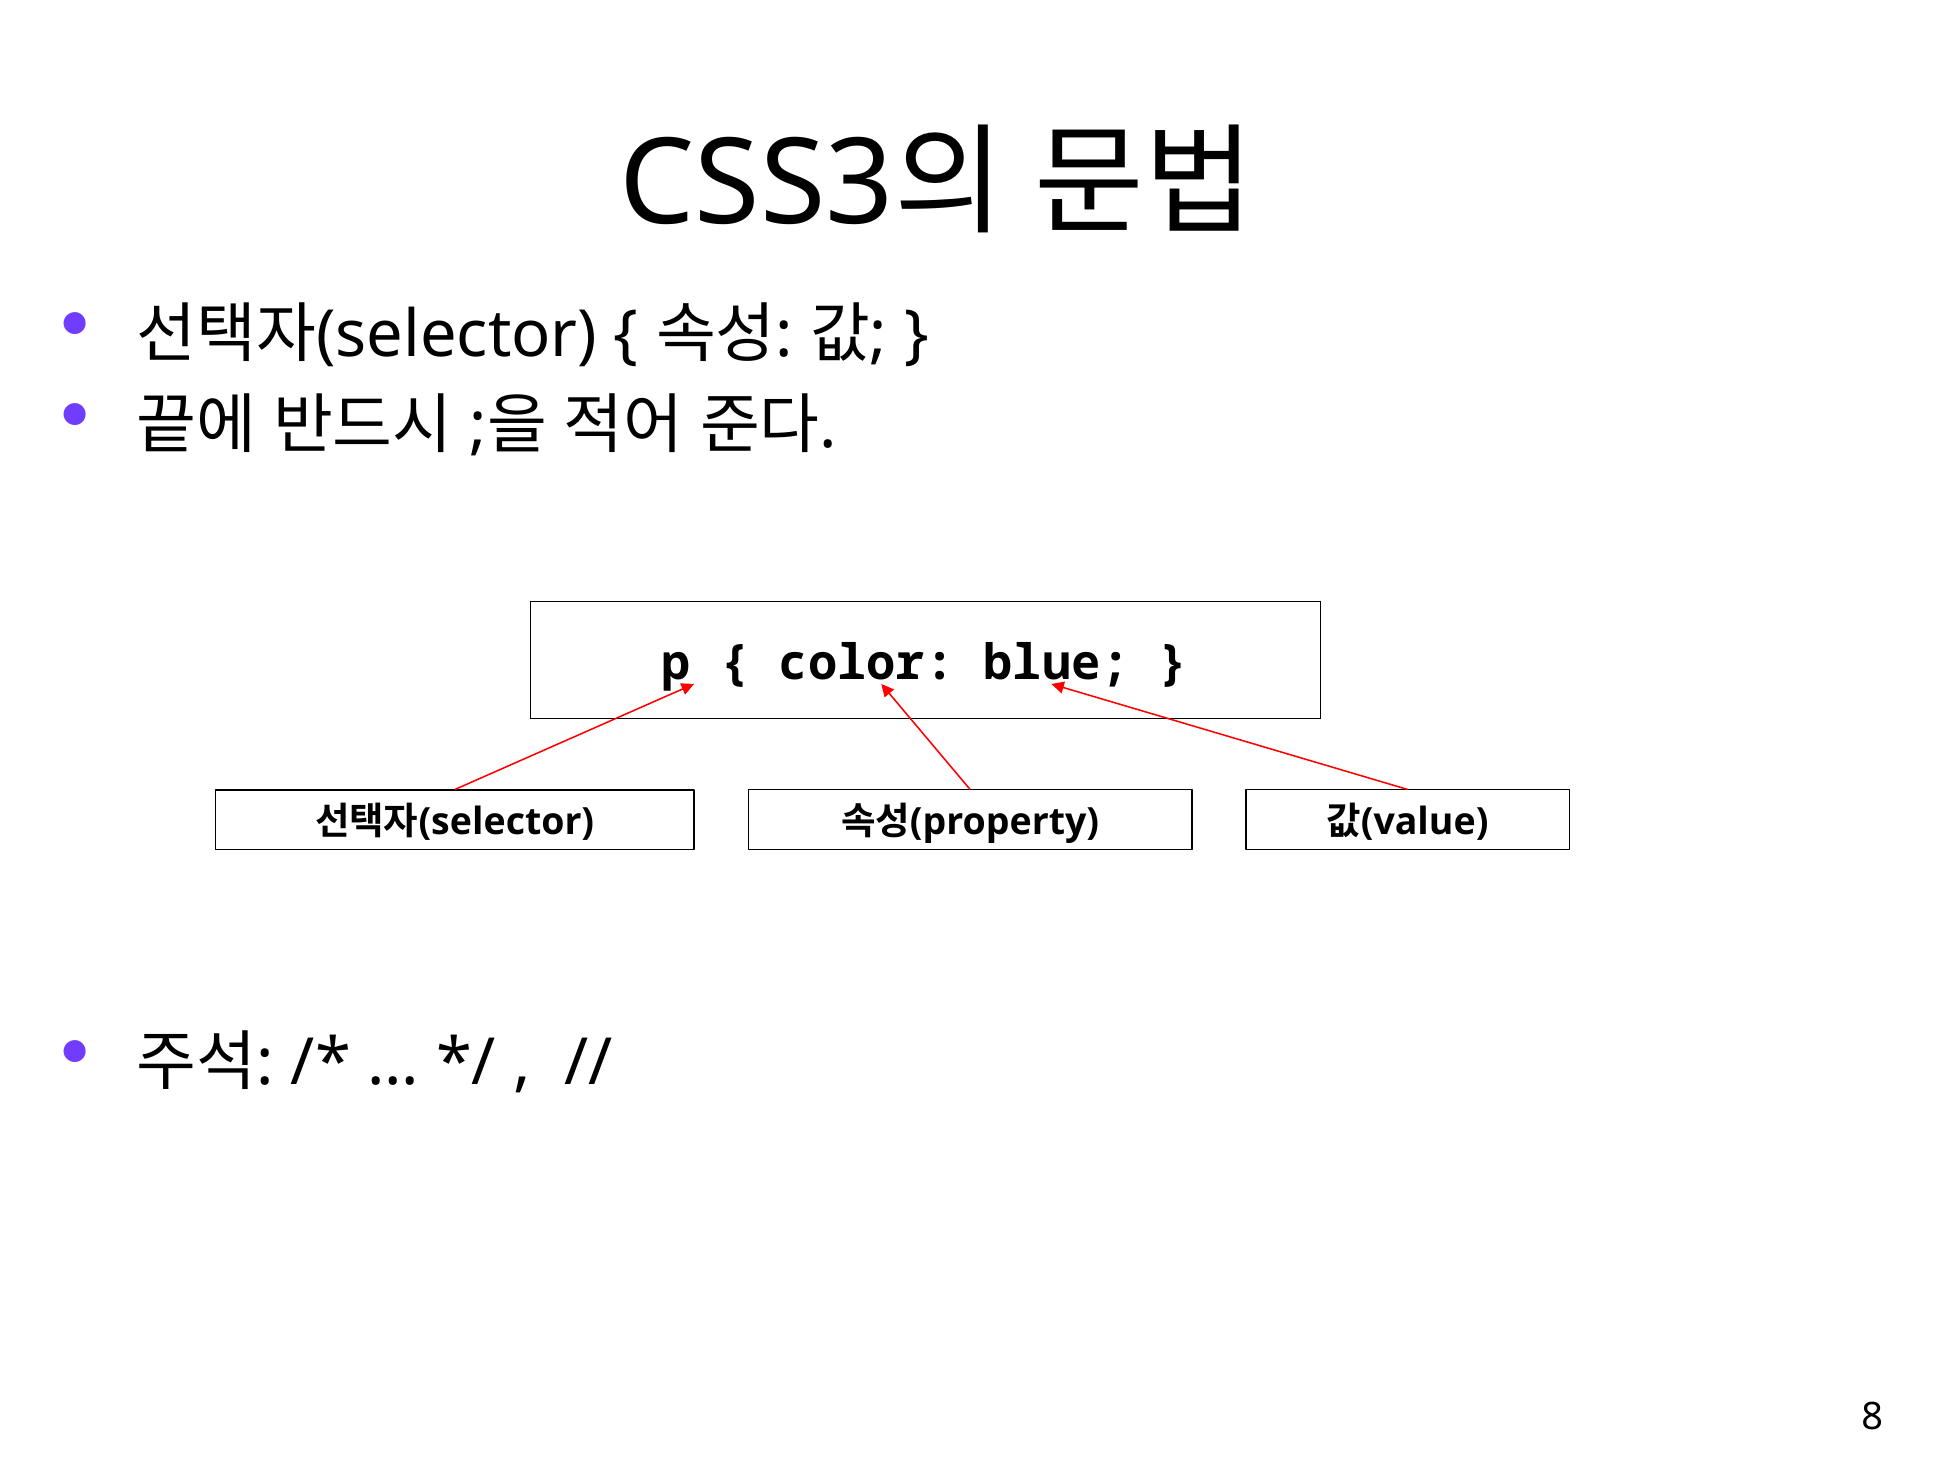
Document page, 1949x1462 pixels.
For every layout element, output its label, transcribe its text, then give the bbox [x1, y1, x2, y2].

text_box [881, 683, 971, 790]
text_box p { color: blue; } [530, 601, 1321, 719]
title CSS3의 문법 [156, 92, 1749, 255]
slide_number 20 [1496, 1372, 1899, 1462]
text_box 속성(property) [748, 789, 1192, 850]
list 선택자(selector) { 속성: 값; } 끝에 반드시 ;을 적어 준다. 주석: /* … */ , // [48, 284, 1897, 1343]
text_box 선택자(selector) [215, 789, 694, 850]
text_box 값(value) [1245, 789, 1570, 850]
text_box [1051, 683, 1408, 790]
text_box [454, 683, 694, 790]
